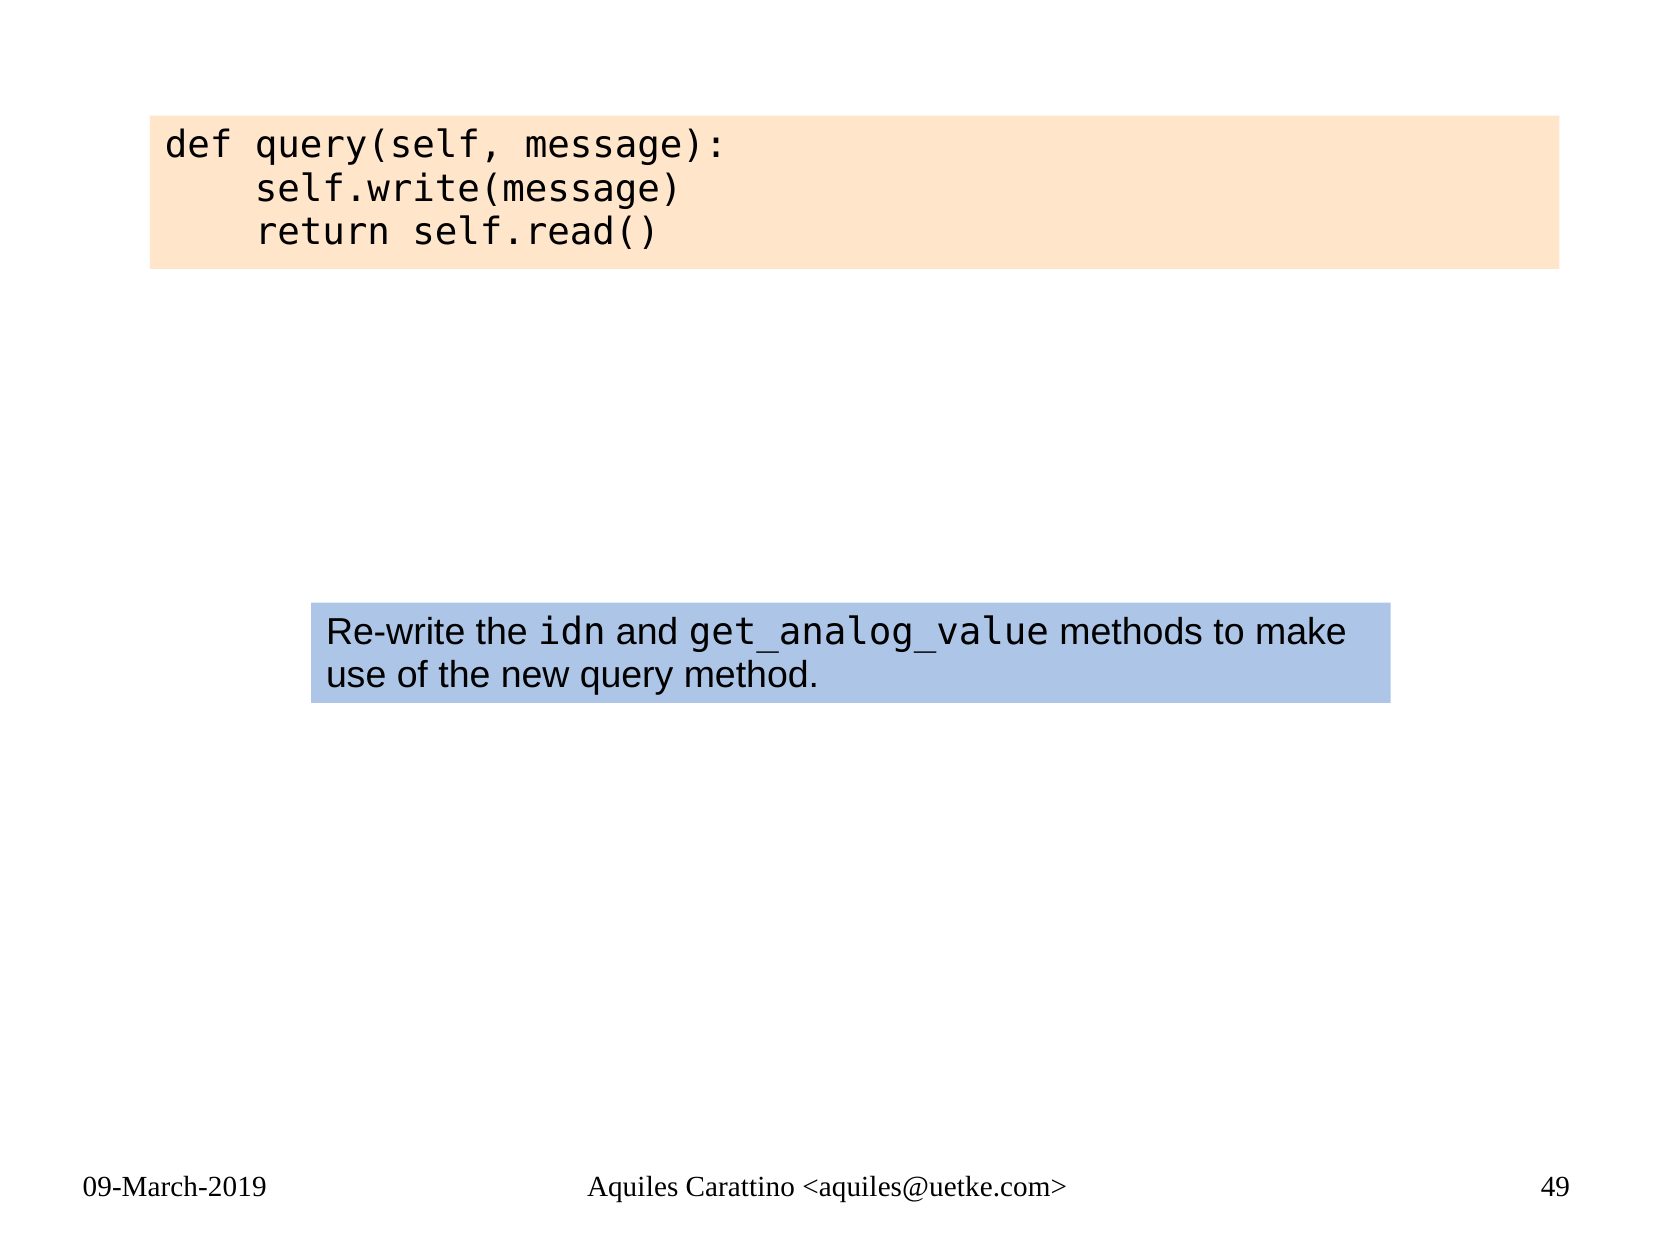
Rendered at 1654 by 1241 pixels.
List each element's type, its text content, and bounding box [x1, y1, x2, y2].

text_box def query(self, message): self.write(message) return self.read() [149, 115, 1560, 269]
text_box Re-write the idn and get_analog_value methods to make use of the new query method. [311, 602, 1391, 703]
